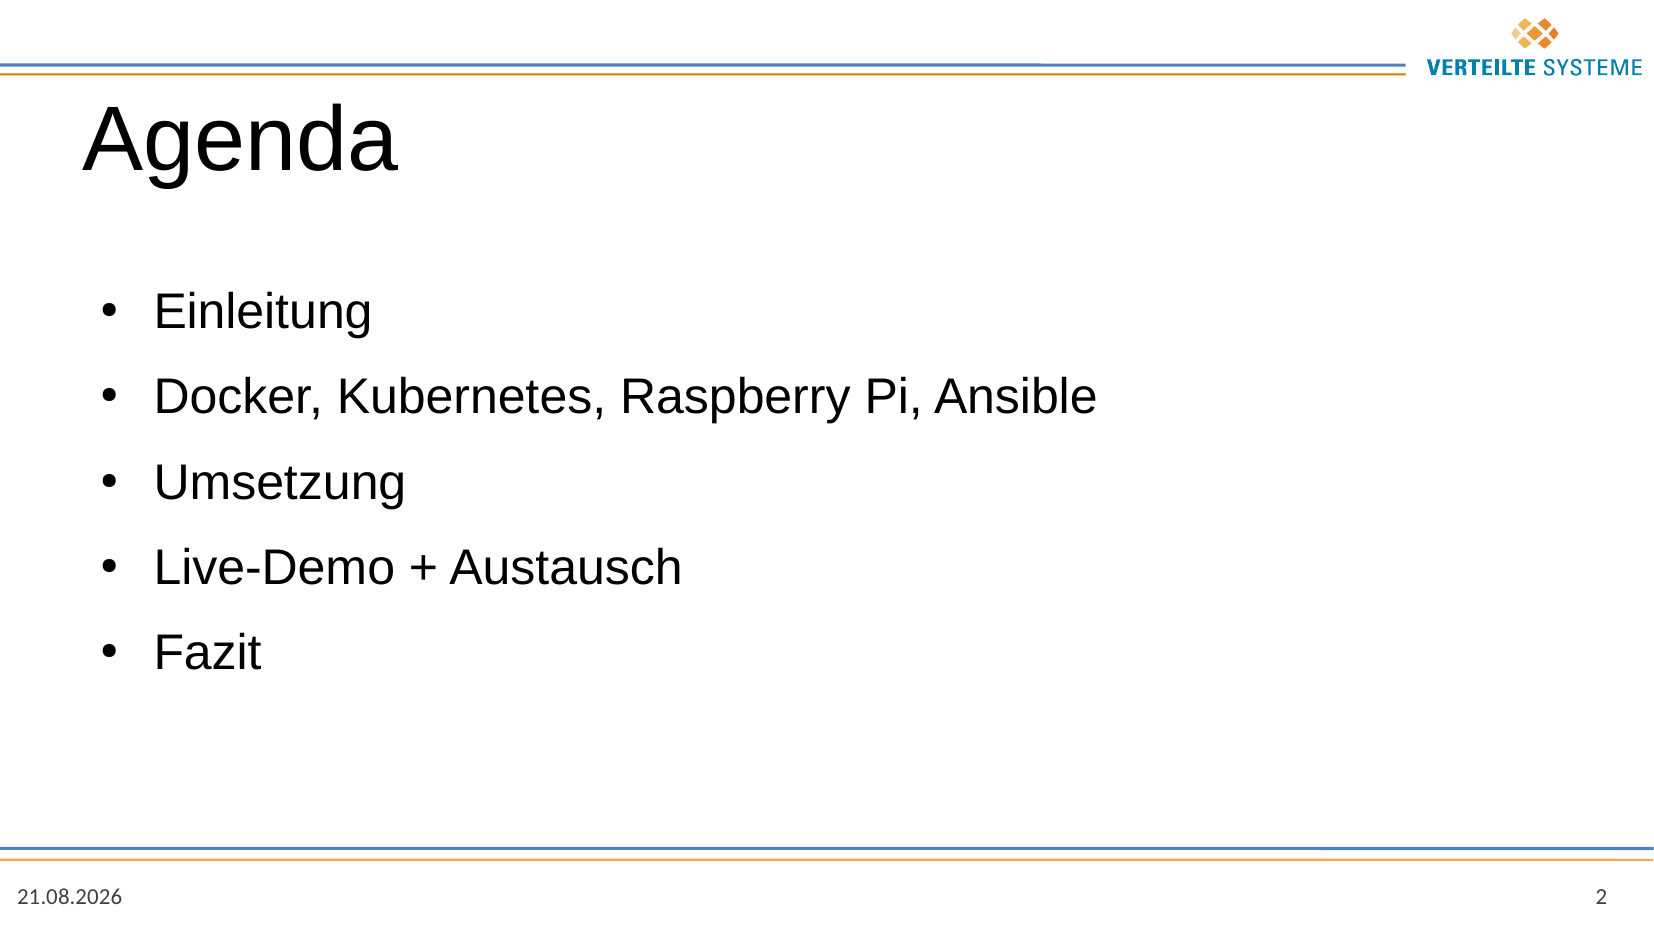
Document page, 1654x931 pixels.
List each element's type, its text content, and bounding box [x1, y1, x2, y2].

list Einleitung Docker, Kubernetes, Raspberry Pi, Ansible Umsetzung Live-Demo + Austausch Fazit [82, 283, 1571, 758]
title Agenda [82, 60, 1571, 216]
